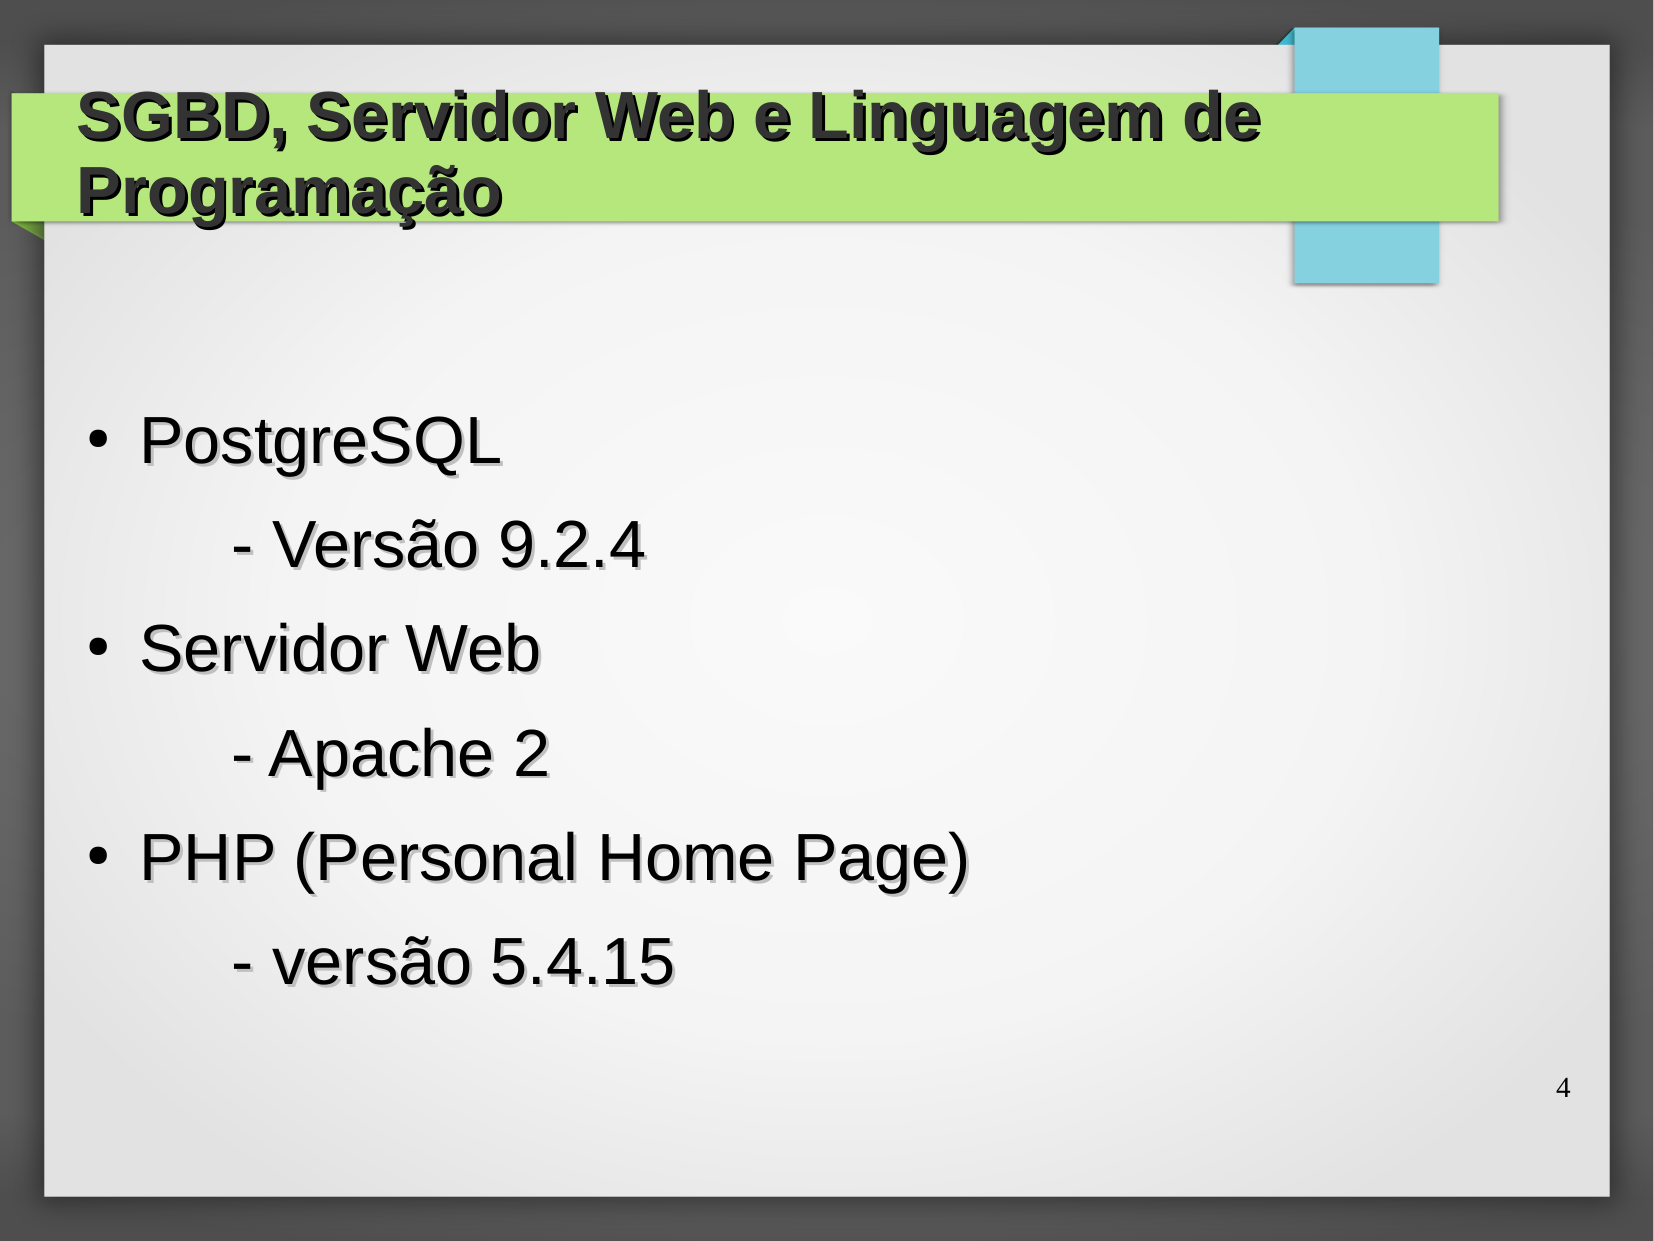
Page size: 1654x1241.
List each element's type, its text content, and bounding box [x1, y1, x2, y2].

picture [0, 0, 1654, 1241]
title SGBD, Servidor Web e Linguagem de Programação [76, 49, 1542, 257]
list PostgreSQL - Versão 9.2.4 Servidor Web - Apache 2 PHP (Personal Home Page) - versão 5.4.15 [68, 402, 1524, 1123]
